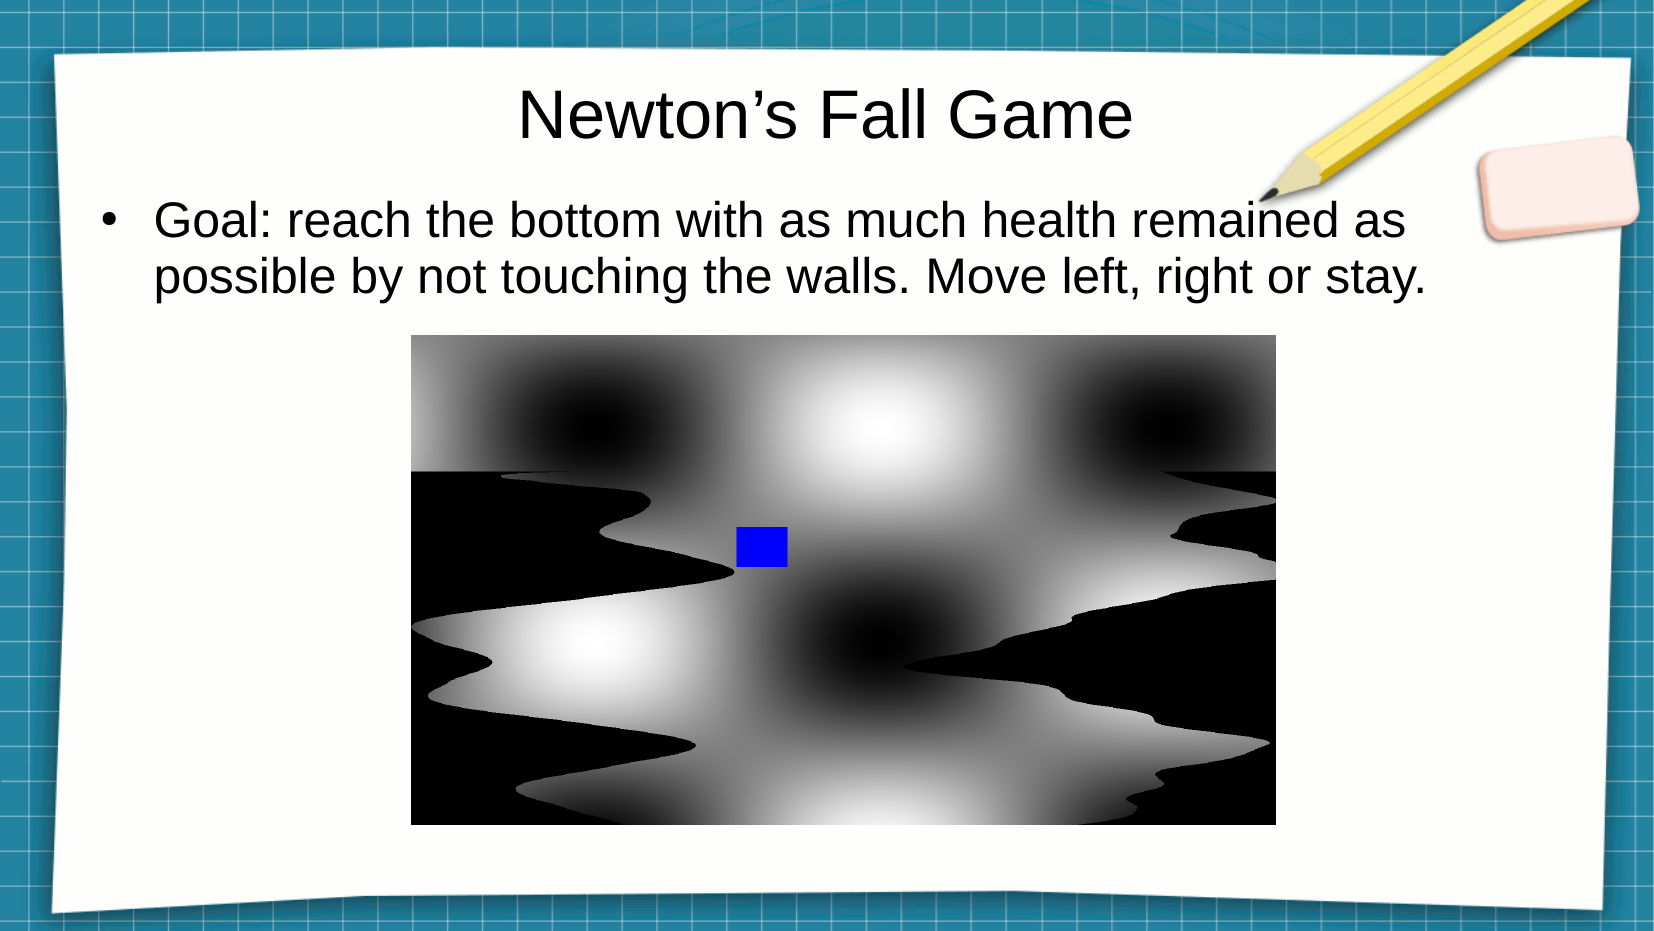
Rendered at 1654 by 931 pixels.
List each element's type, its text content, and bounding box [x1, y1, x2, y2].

list Goal: reach the bottom with as much health remained as possible by not touching the walls. Move left, right or stay. [82, 192, 1571, 732]
title Newton’s Fall Game [82, 37, 1571, 192]
picture [0, 0, 1654, 931]
